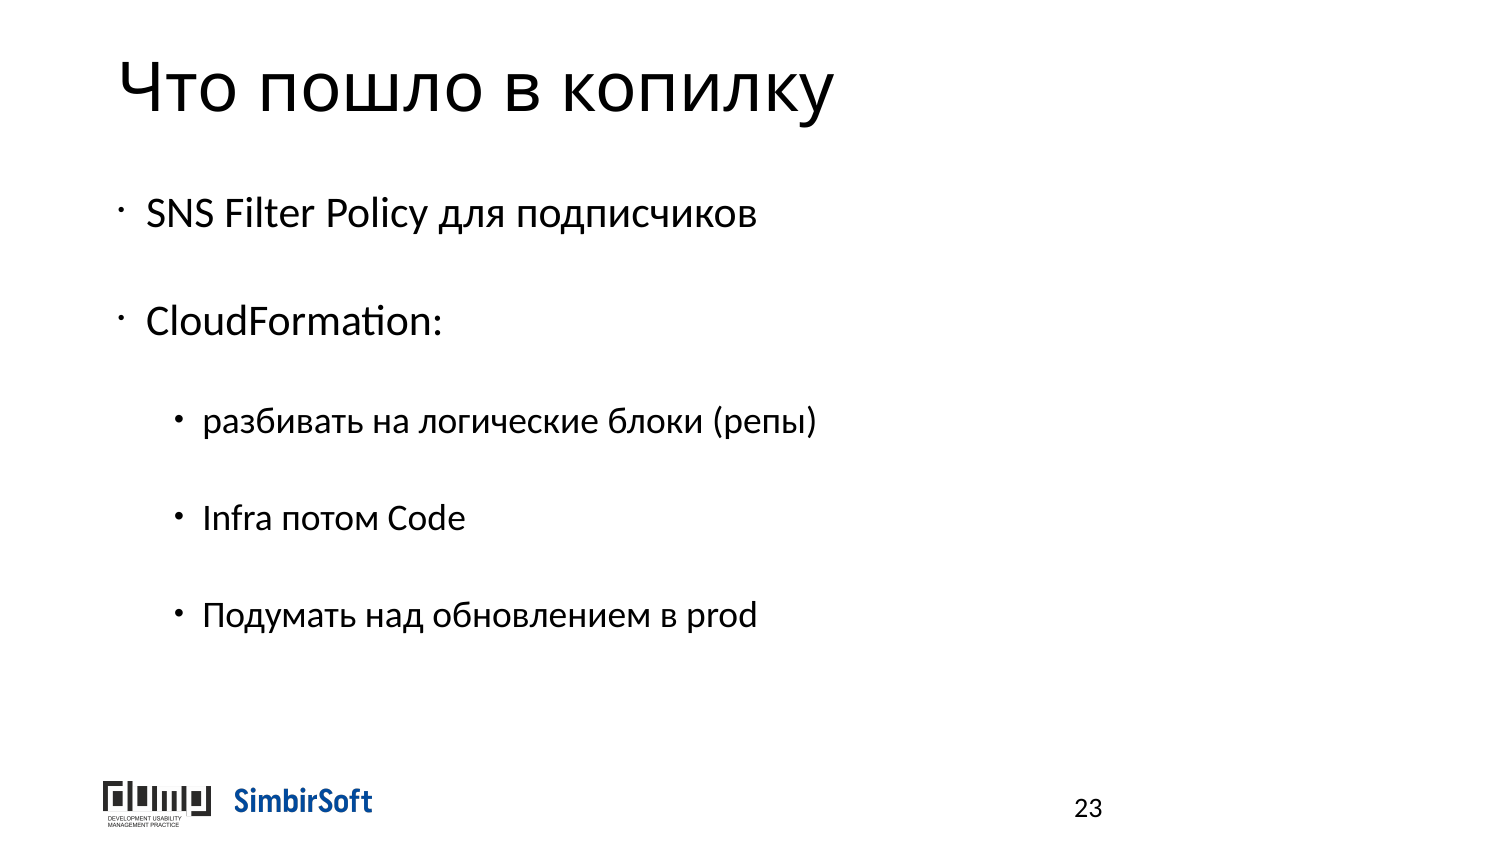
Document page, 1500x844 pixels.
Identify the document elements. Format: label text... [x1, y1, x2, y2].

title Что пошло в копилку [103, 44, 1397, 122]
picture [103, 781, 211, 827]
list SNS Filter Policy для подписчиков CloudFormation: разбивать на логические блоки (репы) Infra потом Code Подумать над обновлением в prod [103, 150, 1397, 760]
slide_number <номер> [1059, 782, 1397, 827]
